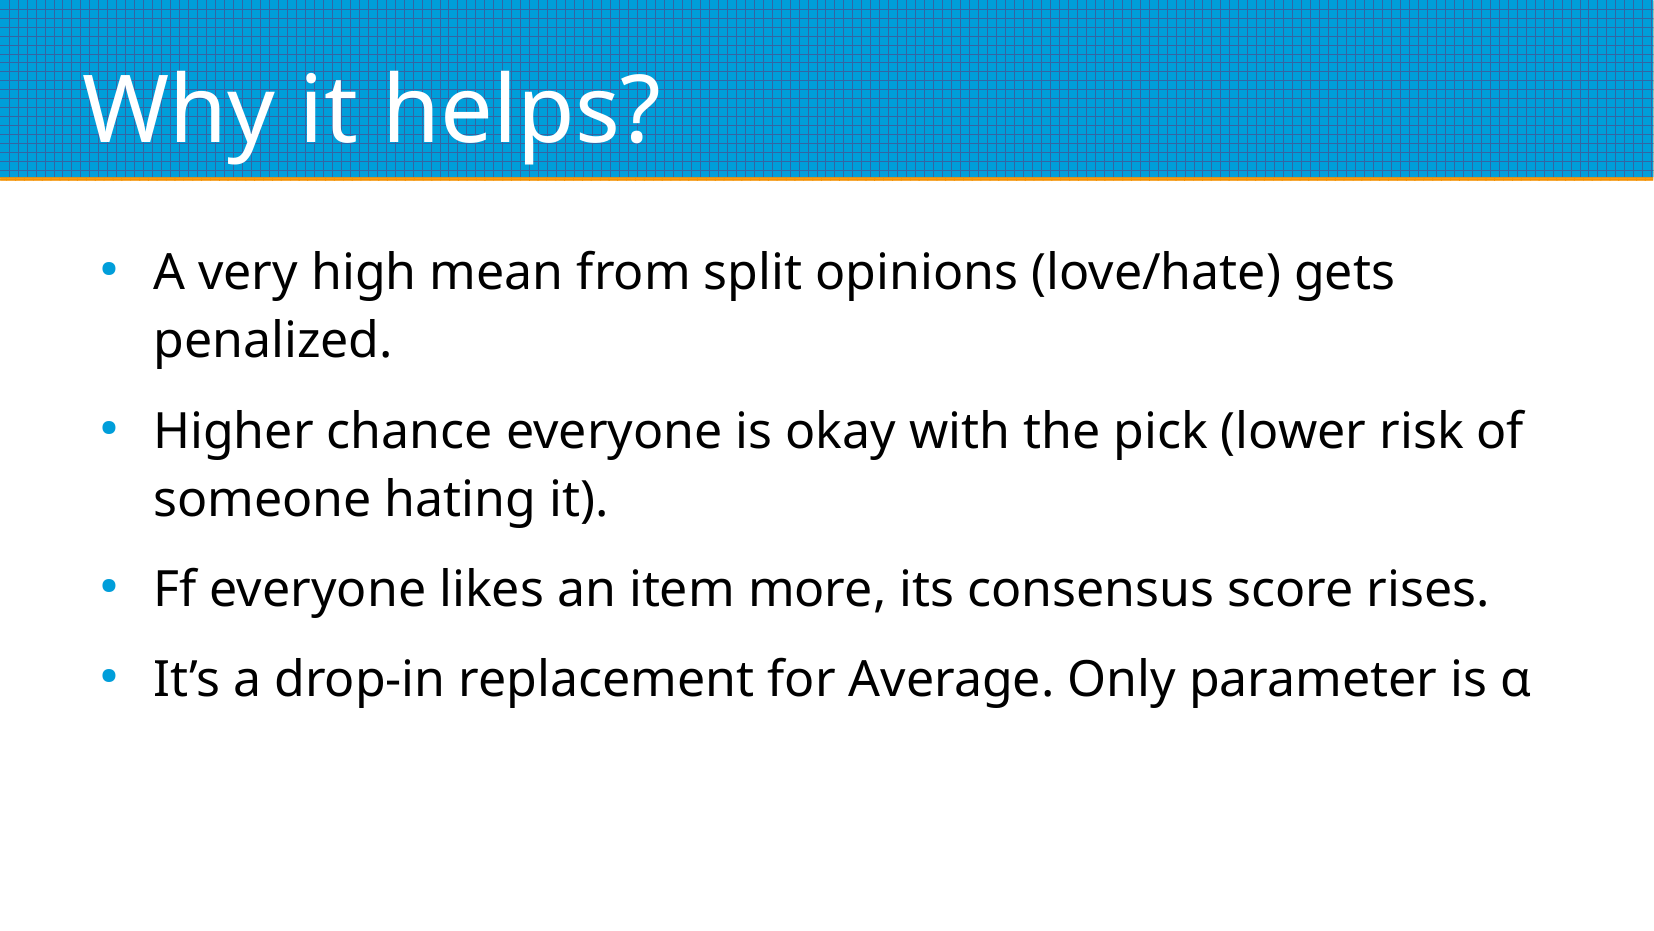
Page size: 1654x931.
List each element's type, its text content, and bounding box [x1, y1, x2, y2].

list A very high mean from split opinions (love/hate) gets penalized. Higher chance everyone is okay with the pick (lower risk of someone hating it). Ff everyone likes an item more, its consensus score rises. It’s a drop-in replacement for Average. Only parameter is α [82, 236, 1563, 811]
title Why it helps? [82, 14, 1571, 171]
